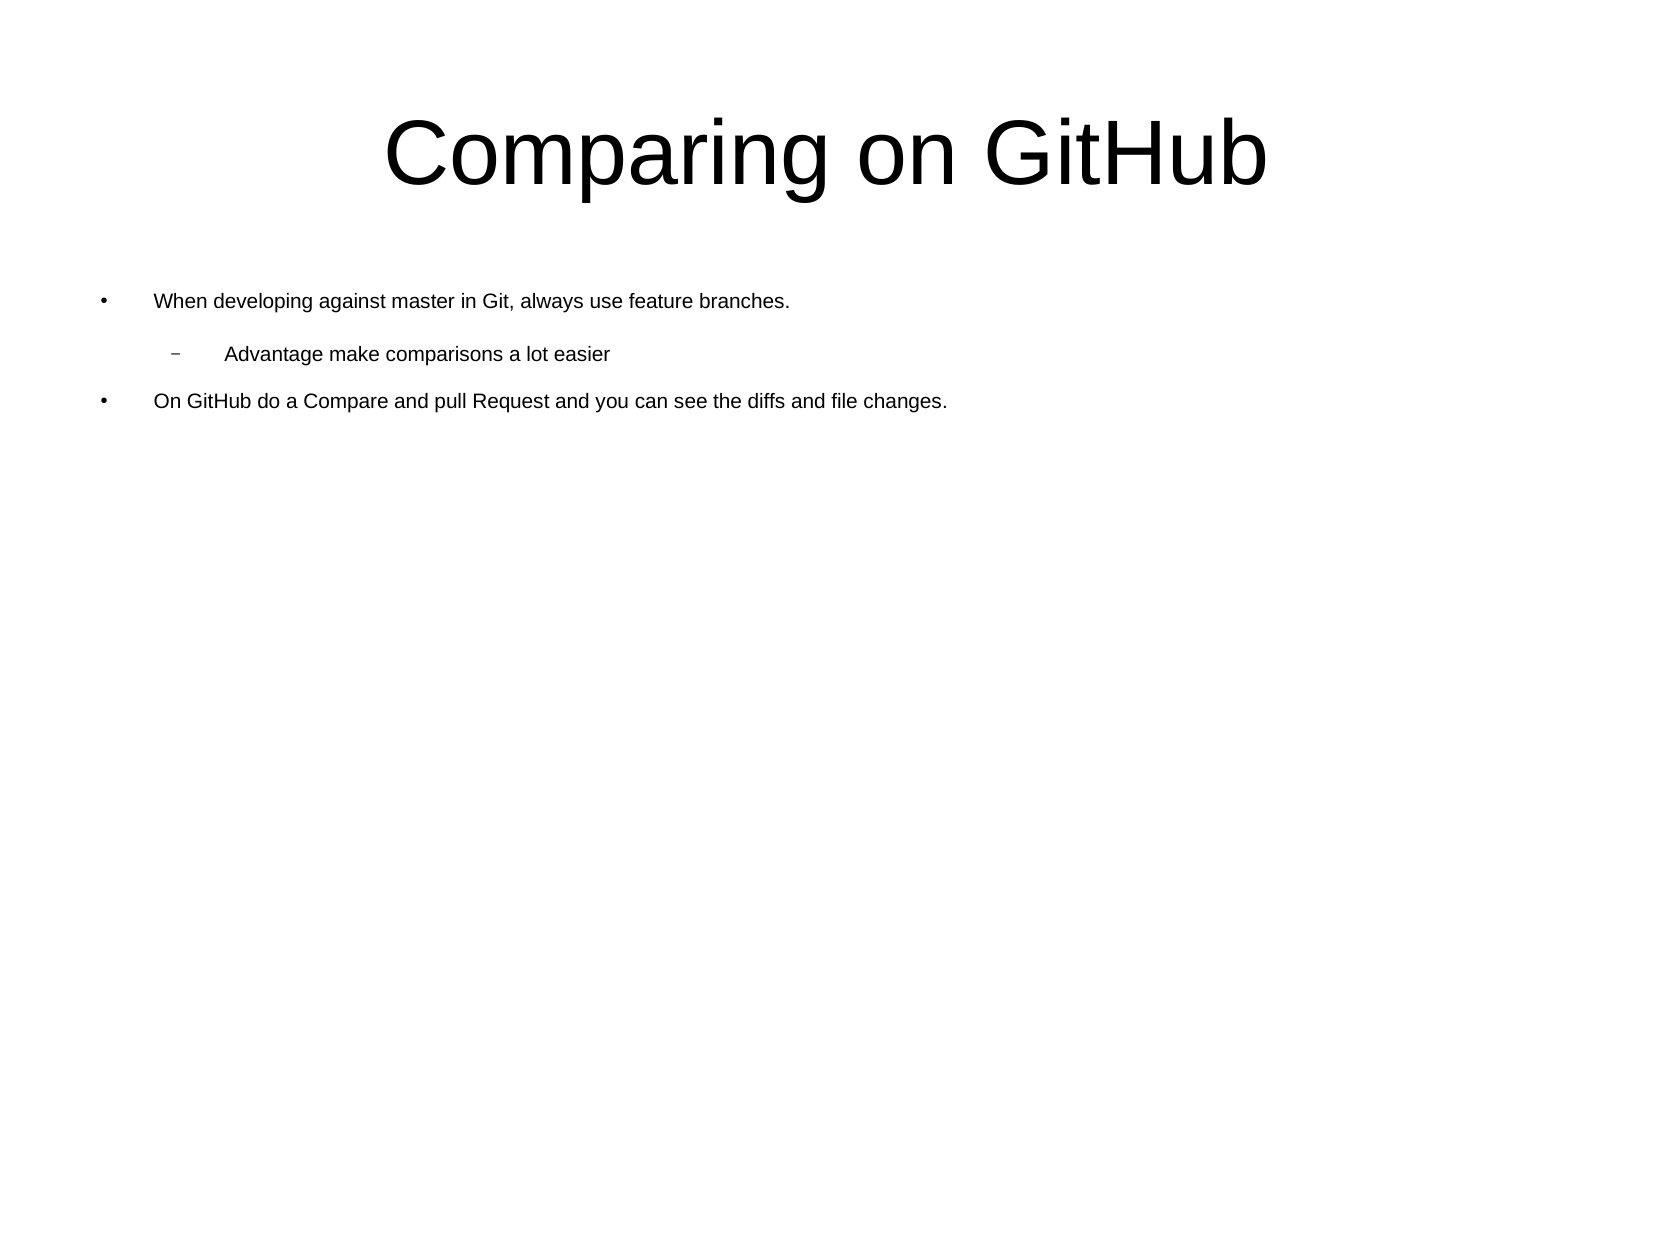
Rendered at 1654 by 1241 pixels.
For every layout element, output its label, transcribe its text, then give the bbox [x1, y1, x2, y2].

list When developing against master in Git, always use feature branches. Advantage make comparisons a lot easier On GitHub do a Compare and pull Request and you can see the diffs and file changes. [82, 290, 1571, 1010]
title Comparing on GitHub [82, 49, 1571, 257]
